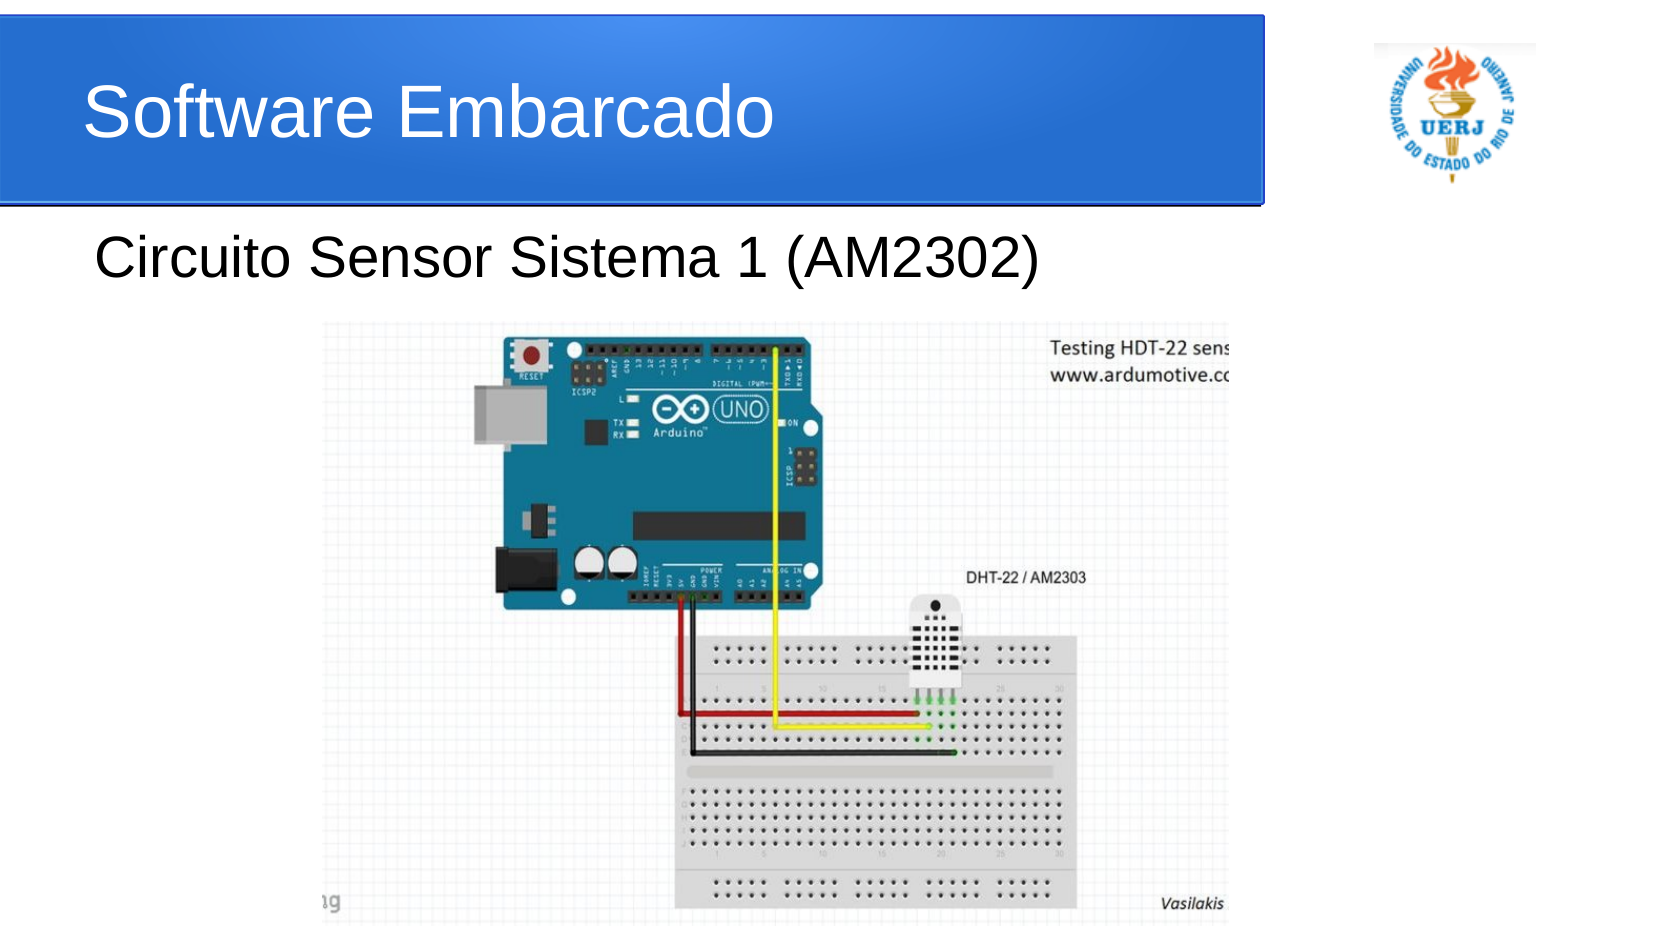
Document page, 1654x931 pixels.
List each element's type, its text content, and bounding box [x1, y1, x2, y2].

title Software Embarcado [82, 35, 1235, 189]
picture [1374, 43, 1536, 190]
picture [322, 321, 1229, 926]
subtitle Circuito Sensor Sistema 1 (AM2302) [94, 224, 1548, 804]
